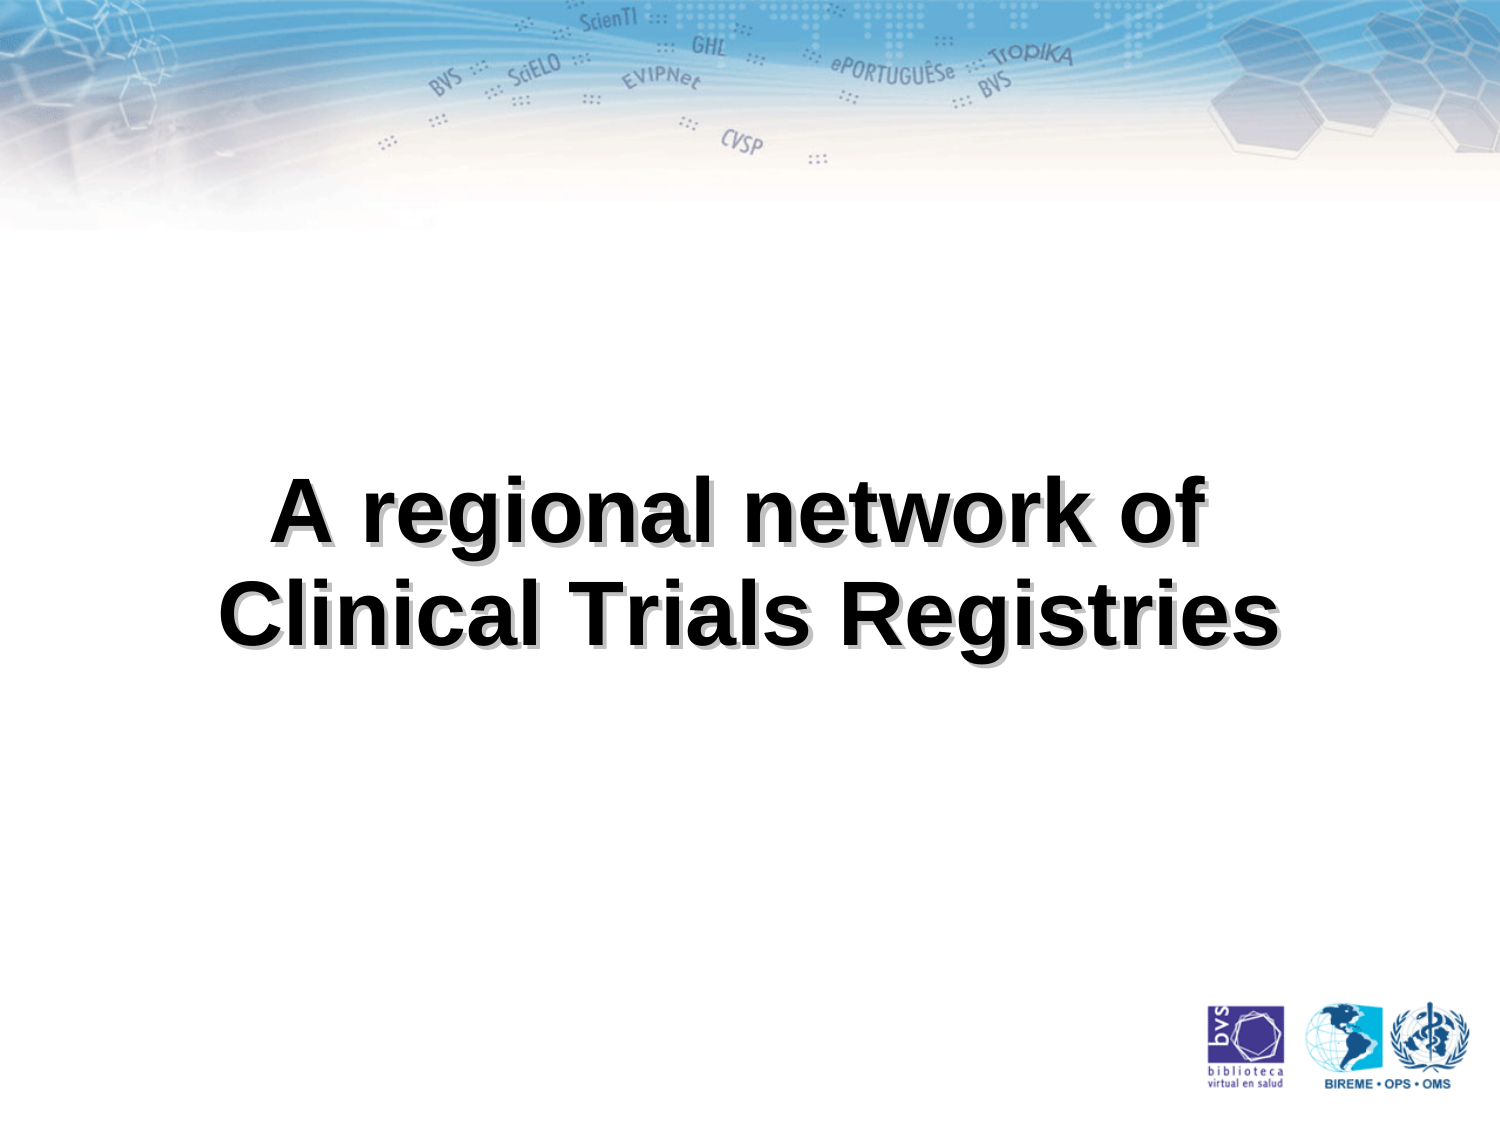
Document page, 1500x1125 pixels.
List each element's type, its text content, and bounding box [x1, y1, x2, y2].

picture [0, 666, 1500, 1125]
title A regional network of Clinical Trials Registries [0, 459, 1500, 666]
picture [0, 0, 1500, 459]
